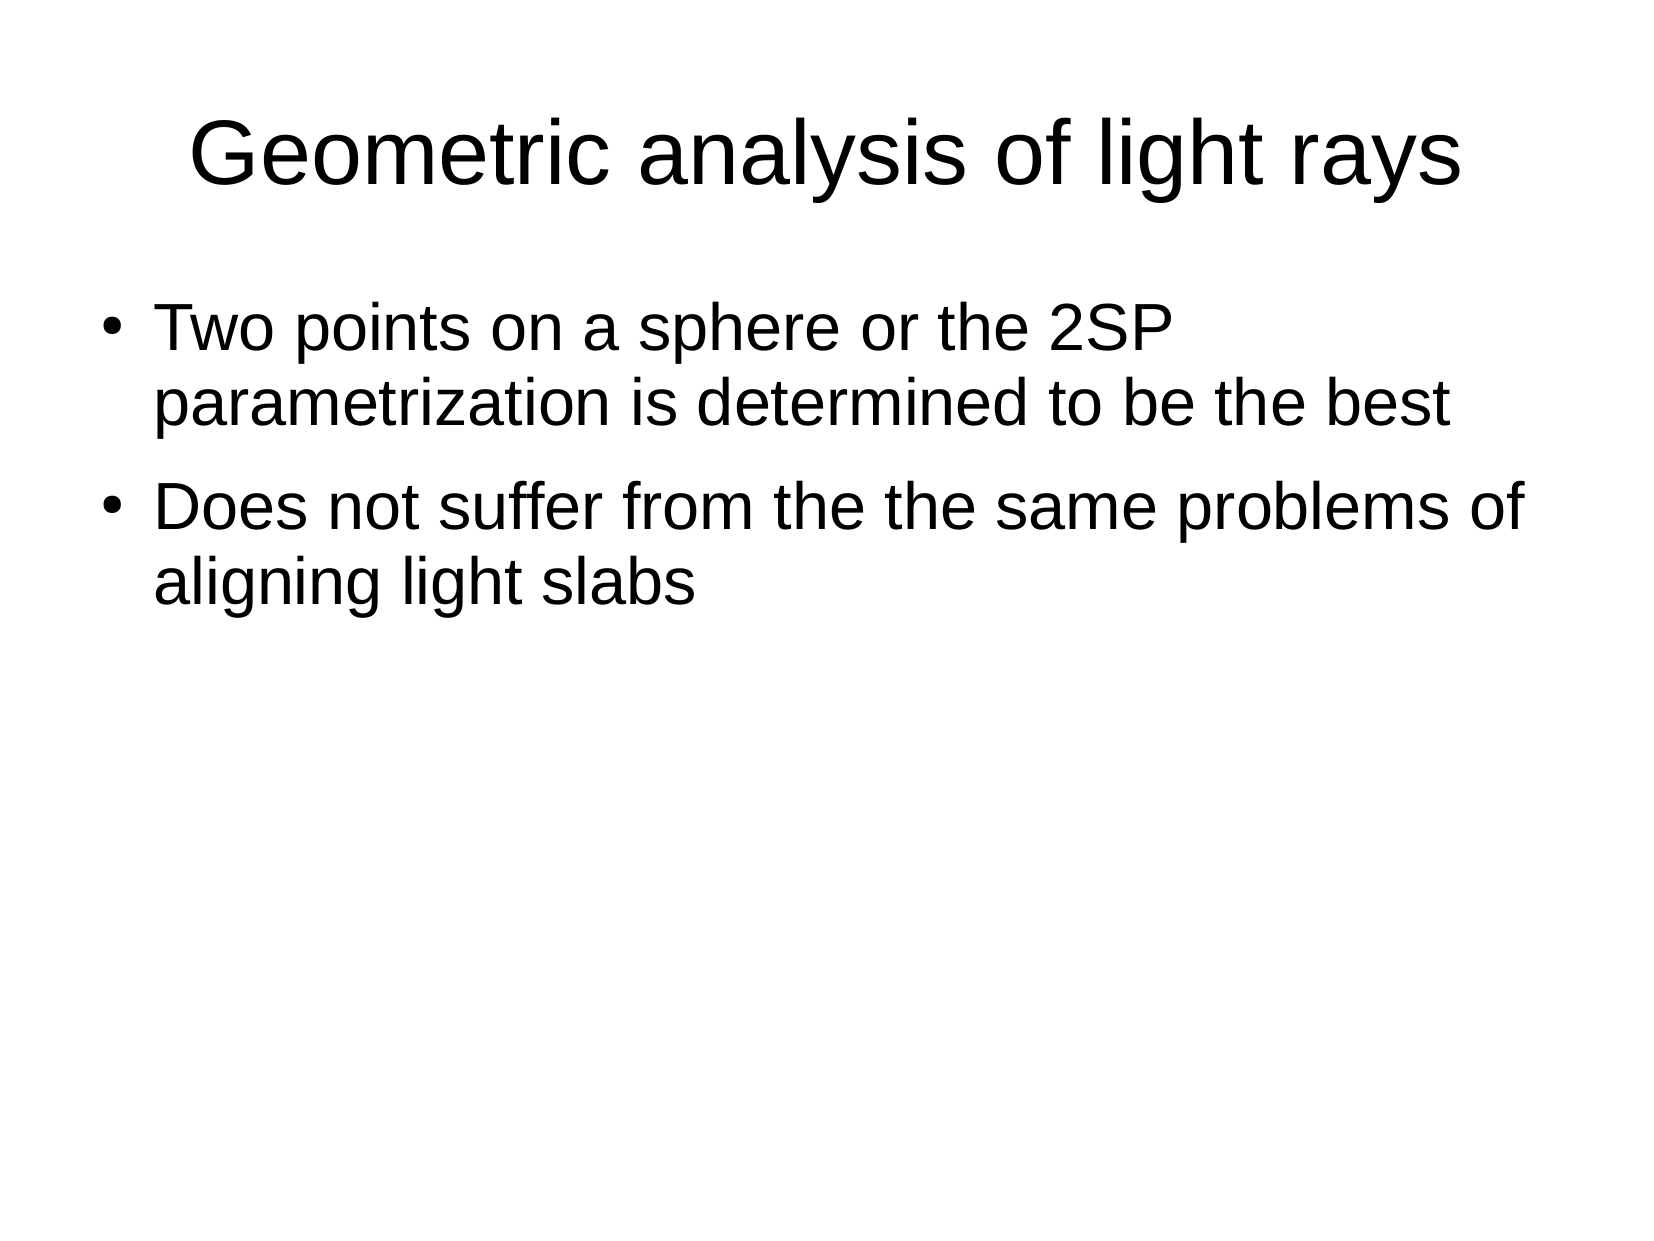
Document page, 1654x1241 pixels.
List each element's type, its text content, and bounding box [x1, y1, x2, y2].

title Geometric analysis of light rays [82, 49, 1571, 257]
list Two points on a sphere or the 2SP parametrization is determined to be the best Does not suffer from the the same problems of aligning light slabs [82, 290, 1571, 1010]
